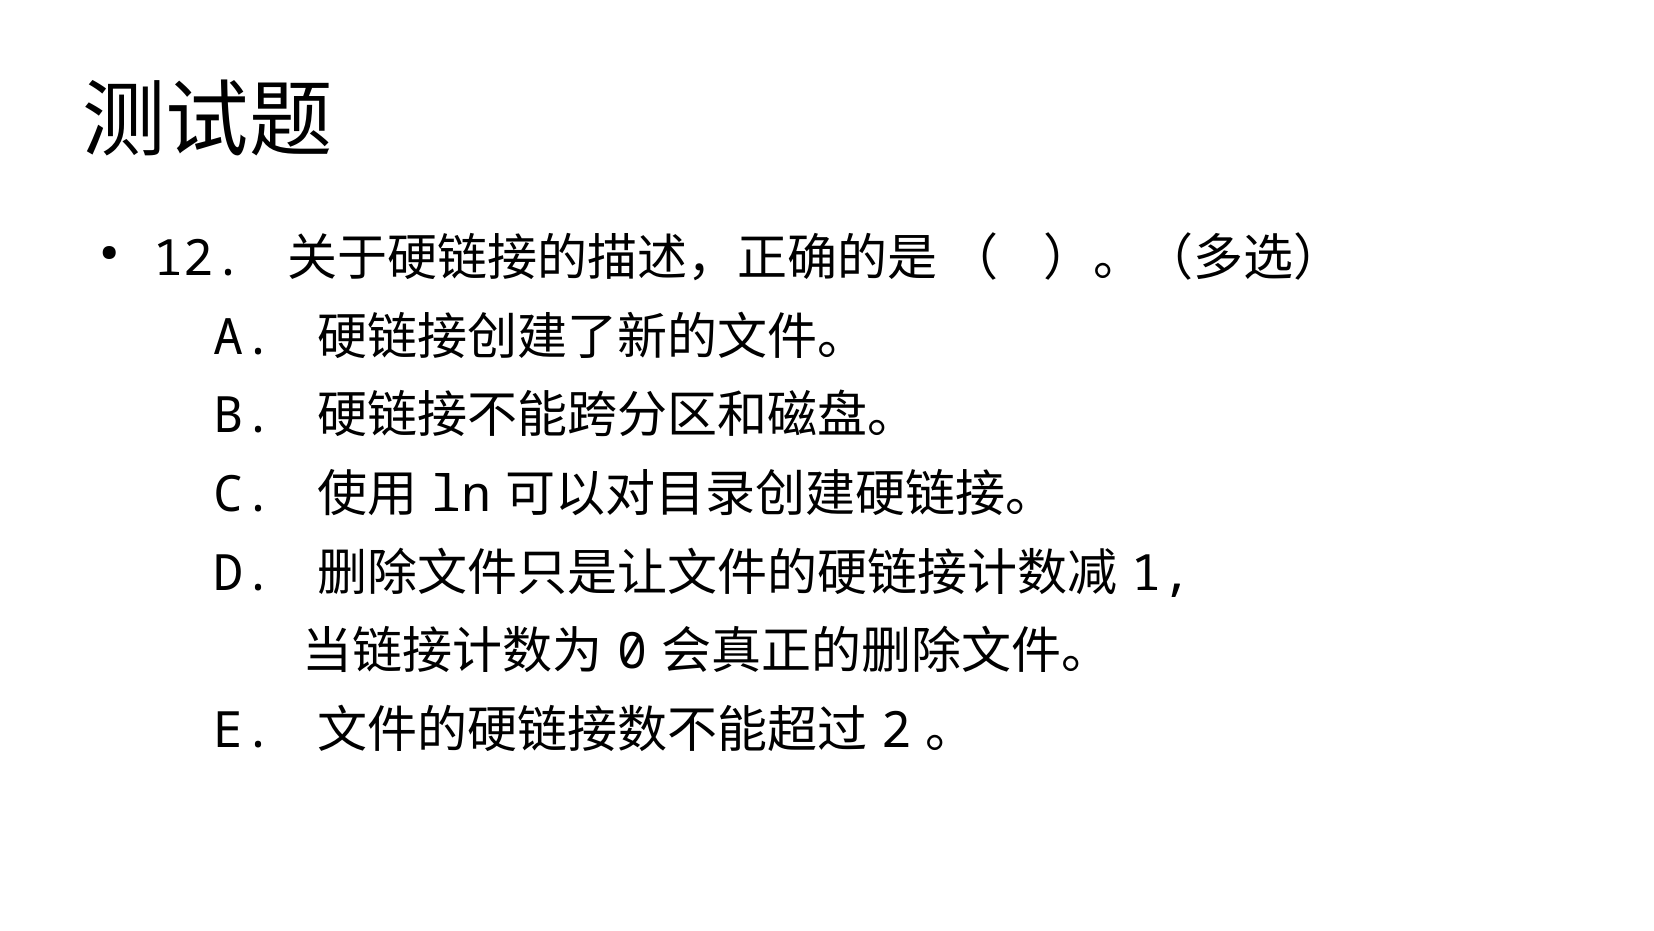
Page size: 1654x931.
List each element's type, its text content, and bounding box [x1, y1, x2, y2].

list 12. 关于硬链接的描述，正确的是 （ ）。（多选） A. 硬链接创建了新的文件。 B. 硬链接不能跨分区和磁盘。 C. 使用ln可以对目录创建硬链接。 D. 删除文件只是让文件的硬链接计数减1, 当链接计数为0会真正的删除文件。 E. 文件的硬链接数不能超过2。 [82, 217, 1571, 851]
title 测试题 [82, 37, 1571, 189]
